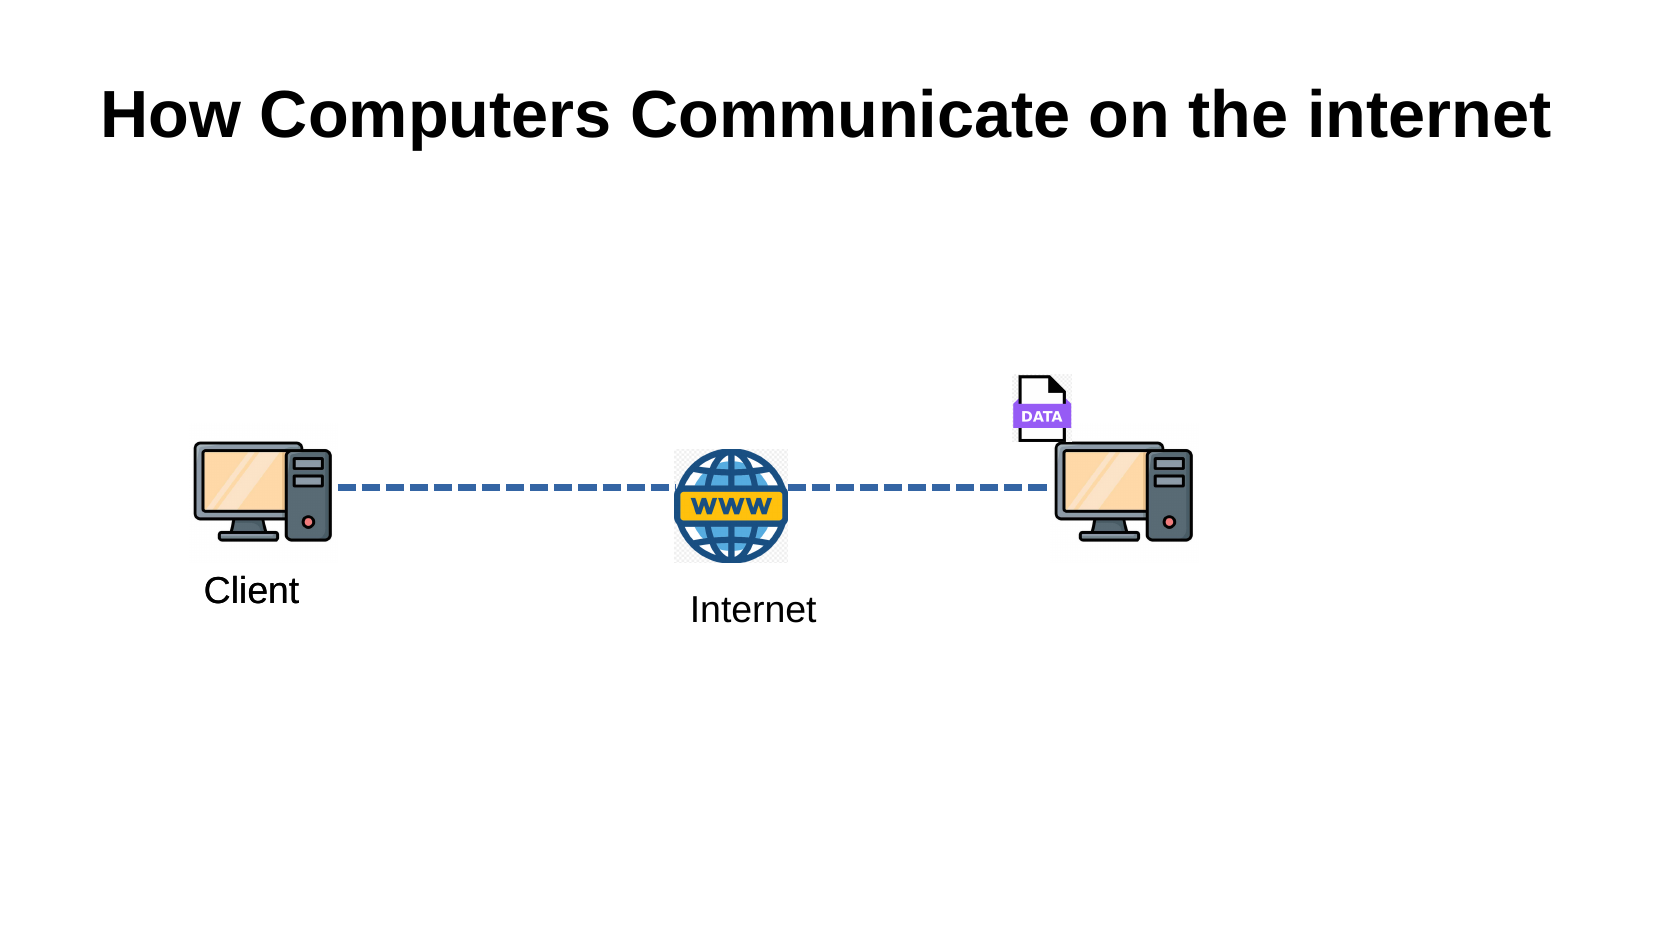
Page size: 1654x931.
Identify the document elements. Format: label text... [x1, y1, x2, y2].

text_box Internet [675, 580, 832, 638]
picture [674, 449, 788, 563]
title How Computers Communicate on the internet [82, 37, 1571, 193]
text_box Client [189, 562, 315, 620]
picture [1012, 374, 1199, 563]
picture [189, 423, 338, 563]
